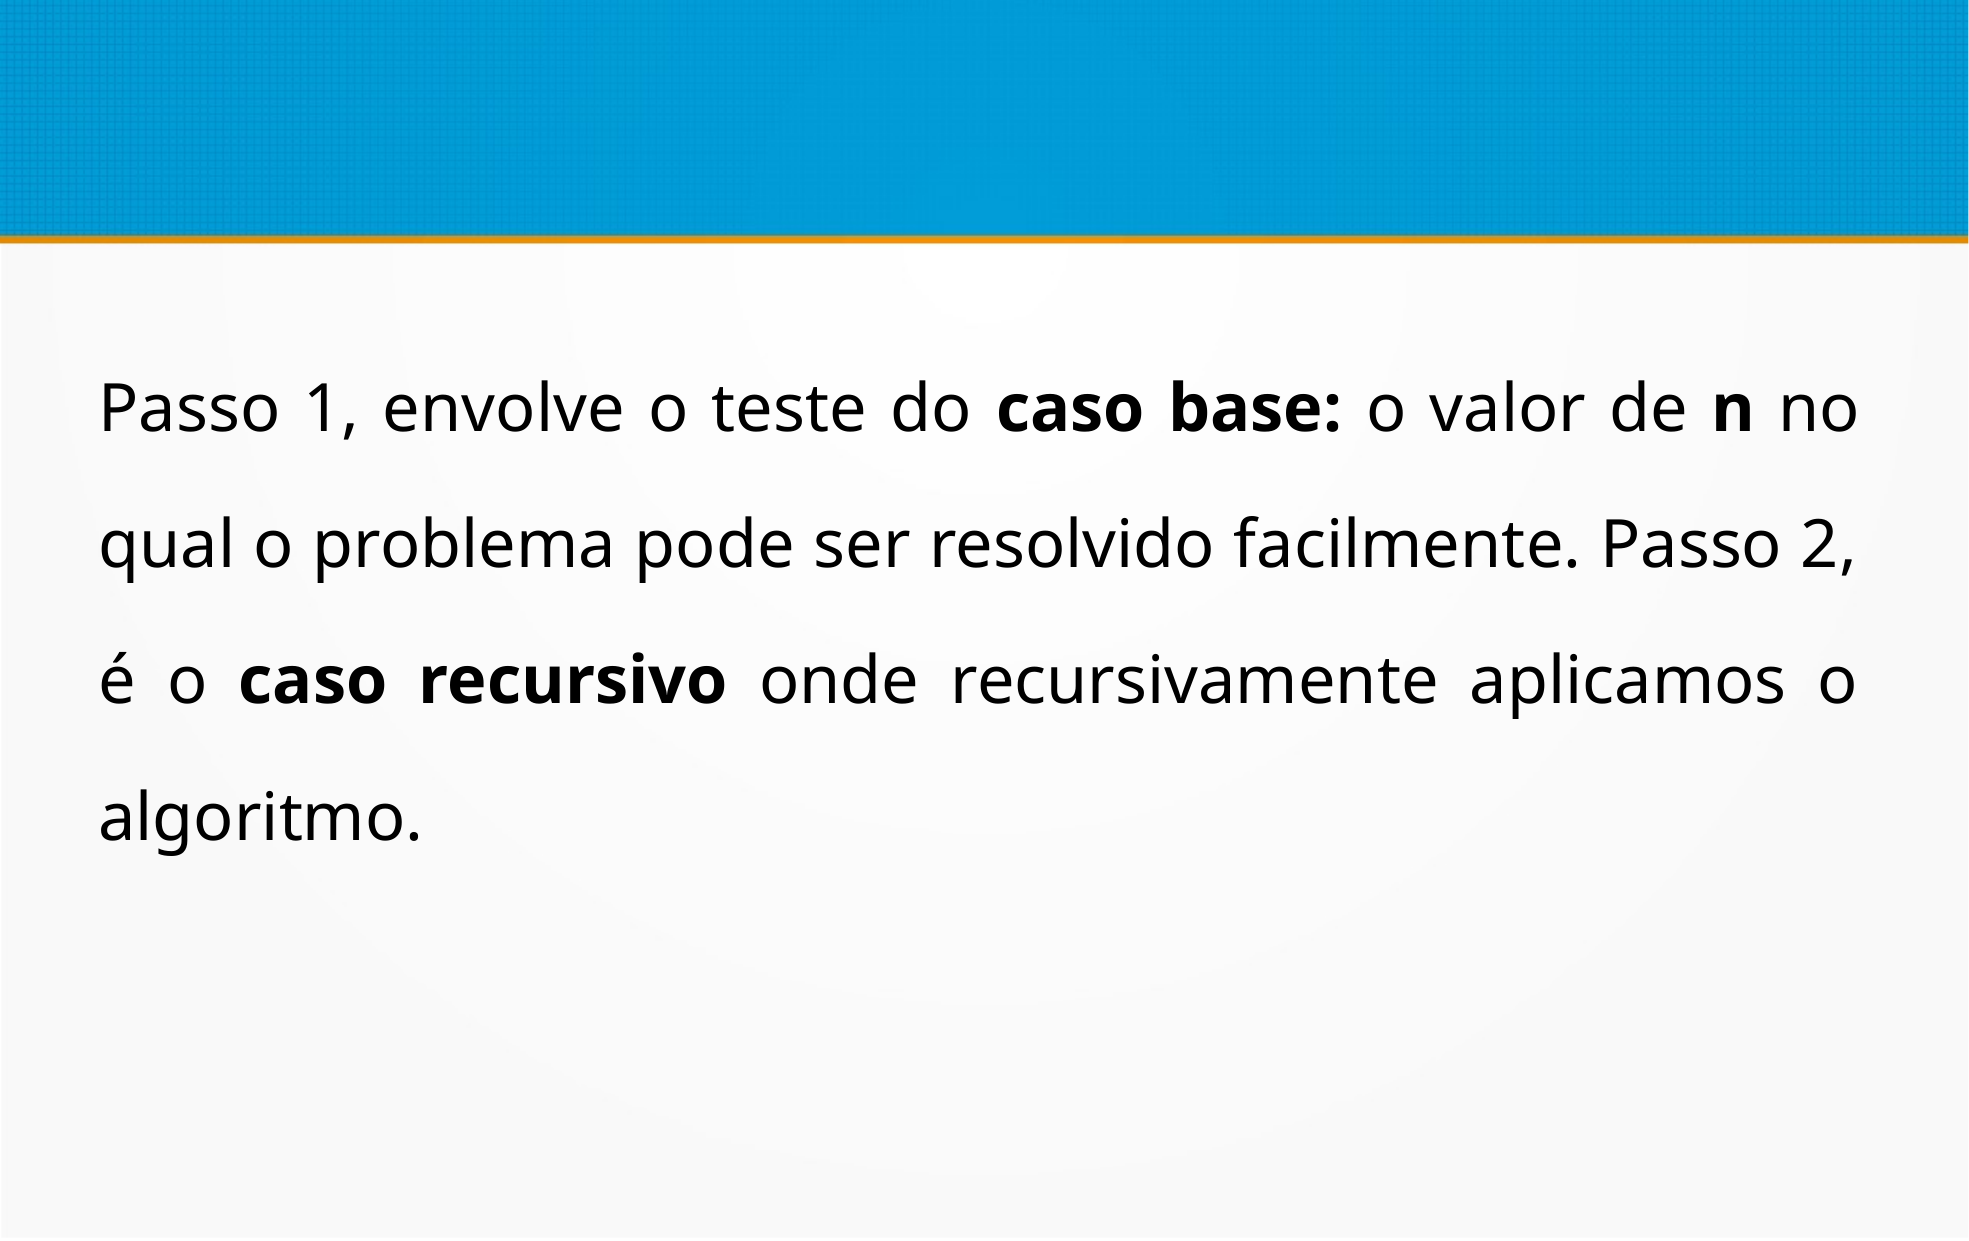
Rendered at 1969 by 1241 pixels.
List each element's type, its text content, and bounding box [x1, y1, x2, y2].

picture [0, 233, 1969, 1241]
list Passo 1, envolve o teste do caso base: o valor de n no qual o problema pode ser resolvido facilmente. Passo 2, é o caso recursivo onde recursivamente aplicamos o algoritmo. [98, 315, 1861, 1081]
